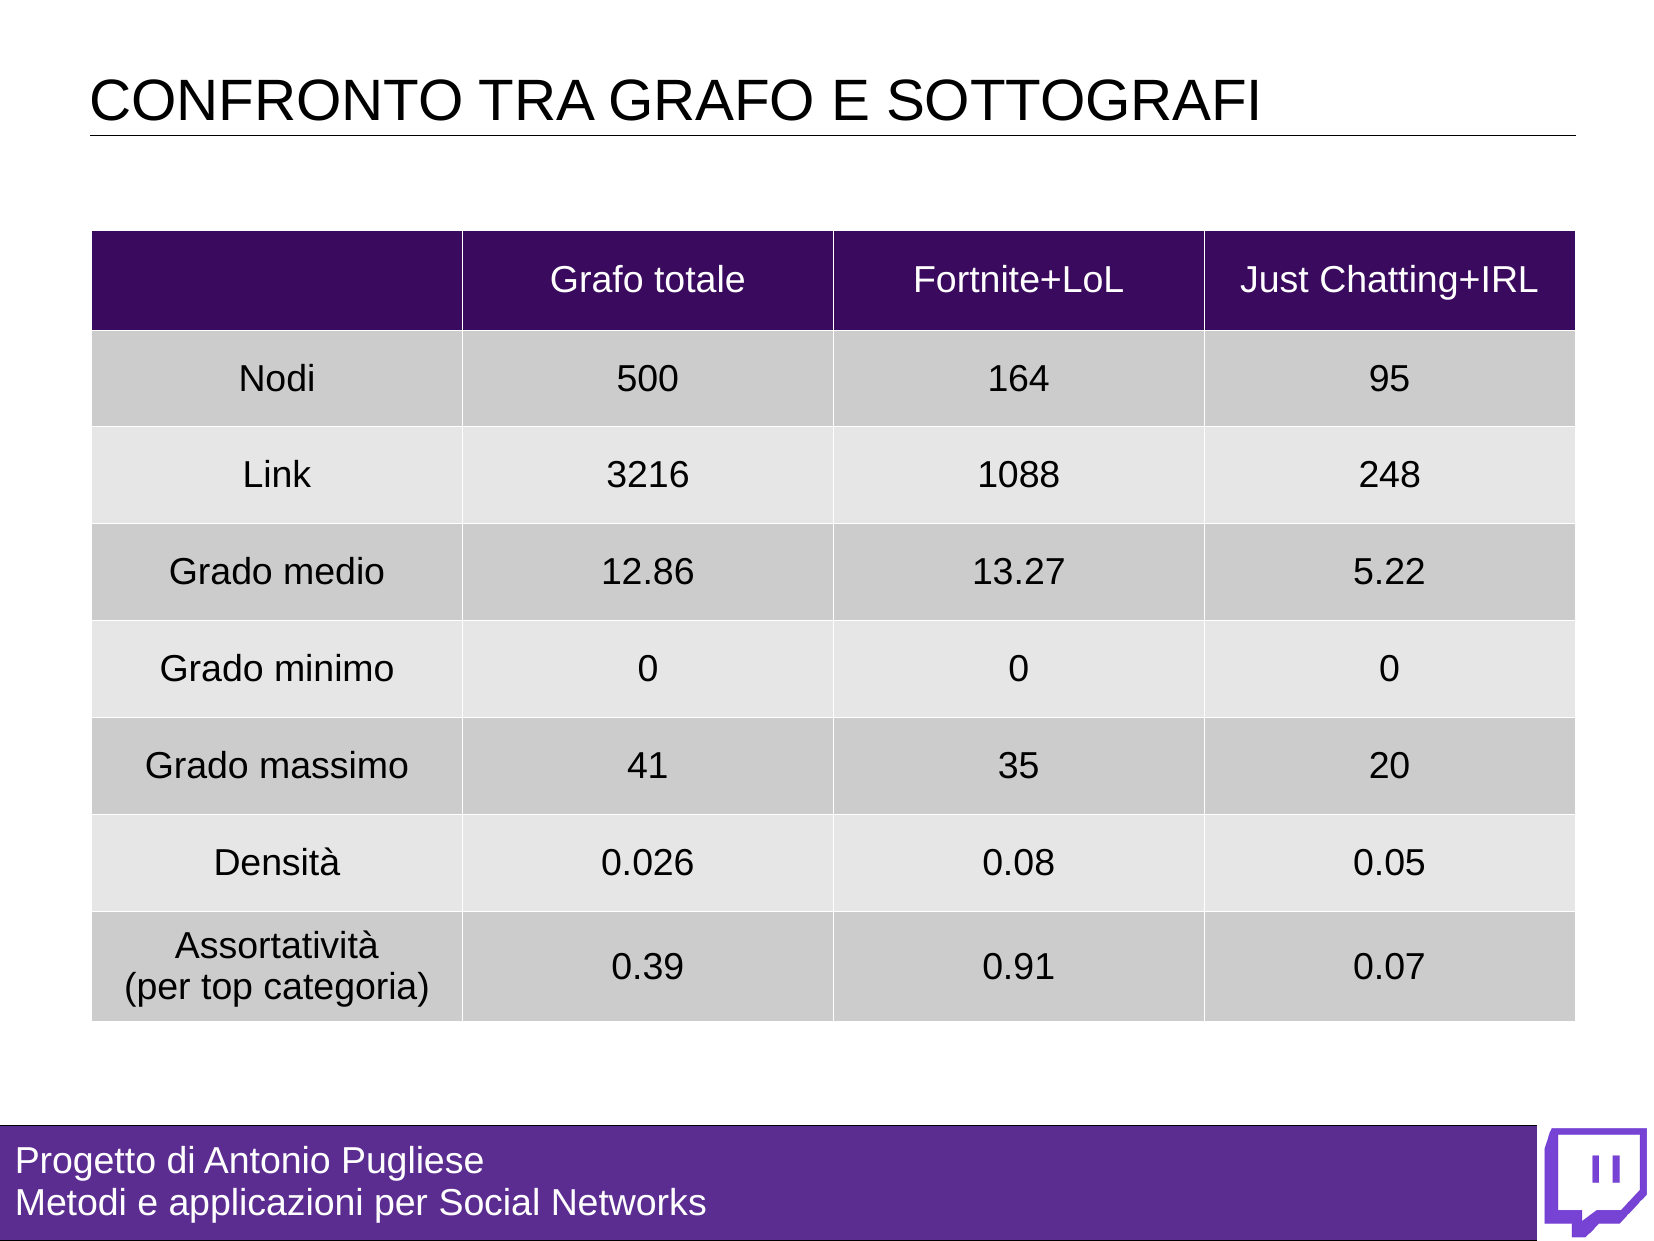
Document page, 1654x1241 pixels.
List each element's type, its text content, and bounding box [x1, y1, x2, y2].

table_cell 0 [1205, 621, 1575, 717]
text_box [0, 1125, 1537, 1241]
table_header Just Chatting+IRL [1205, 231, 1575, 330]
table_header [92, 231, 462, 330]
table_cell 0.08 [834, 815, 1204, 911]
table_cell Link [92, 427, 462, 523]
table_cell 0.91 [834, 912, 1204, 1021]
table_cell 0 [463, 621, 833, 717]
table_cell Grado medio [92, 524, 462, 620]
table_cell 0.05 [1205, 815, 1575, 911]
table_cell Assortatività (per top categoria) [92, 912, 462, 1021]
table_cell 0.39 [463, 912, 833, 1021]
table_cell 41 [463, 718, 833, 814]
table_cell 95 [1205, 331, 1575, 426]
table_cell 20 [1205, 718, 1575, 814]
table_cell Densità [92, 815, 462, 911]
picture [1537, 1124, 1653, 1241]
table_cell 5.22 [1205, 524, 1575, 620]
table_cell Grado minimo [92, 621, 462, 717]
table_cell 0.07 [1205, 912, 1575, 1021]
table_cell 0.026 [463, 815, 833, 911]
table_cell Grado massimo [92, 718, 462, 814]
table_cell Nodi [92, 331, 462, 426]
table_cell 3216 [463, 427, 833, 523]
table_header Fortnite+LoL [834, 231, 1204, 330]
table_header Grafo totale [463, 231, 833, 330]
table_cell 164 [834, 331, 1204, 426]
text_box Progetto di Antonio Pugliese Metodi e applicazioni per Social Networks [0, 1132, 872, 1232]
table_cell 13.27 [834, 524, 1204, 620]
table_cell 35 [834, 718, 1204, 814]
table_cell 248 [1205, 427, 1575, 523]
table_cell 1088 [834, 427, 1204, 523]
text_box CONFRONTO TRA GRAFO E SOTTOGRAFI [75, 60, 1576, 166]
table_cell 0 [834, 621, 1204, 717]
table_cell 500 [463, 331, 833, 426]
table_cell 12.86 [463, 524, 833, 620]
